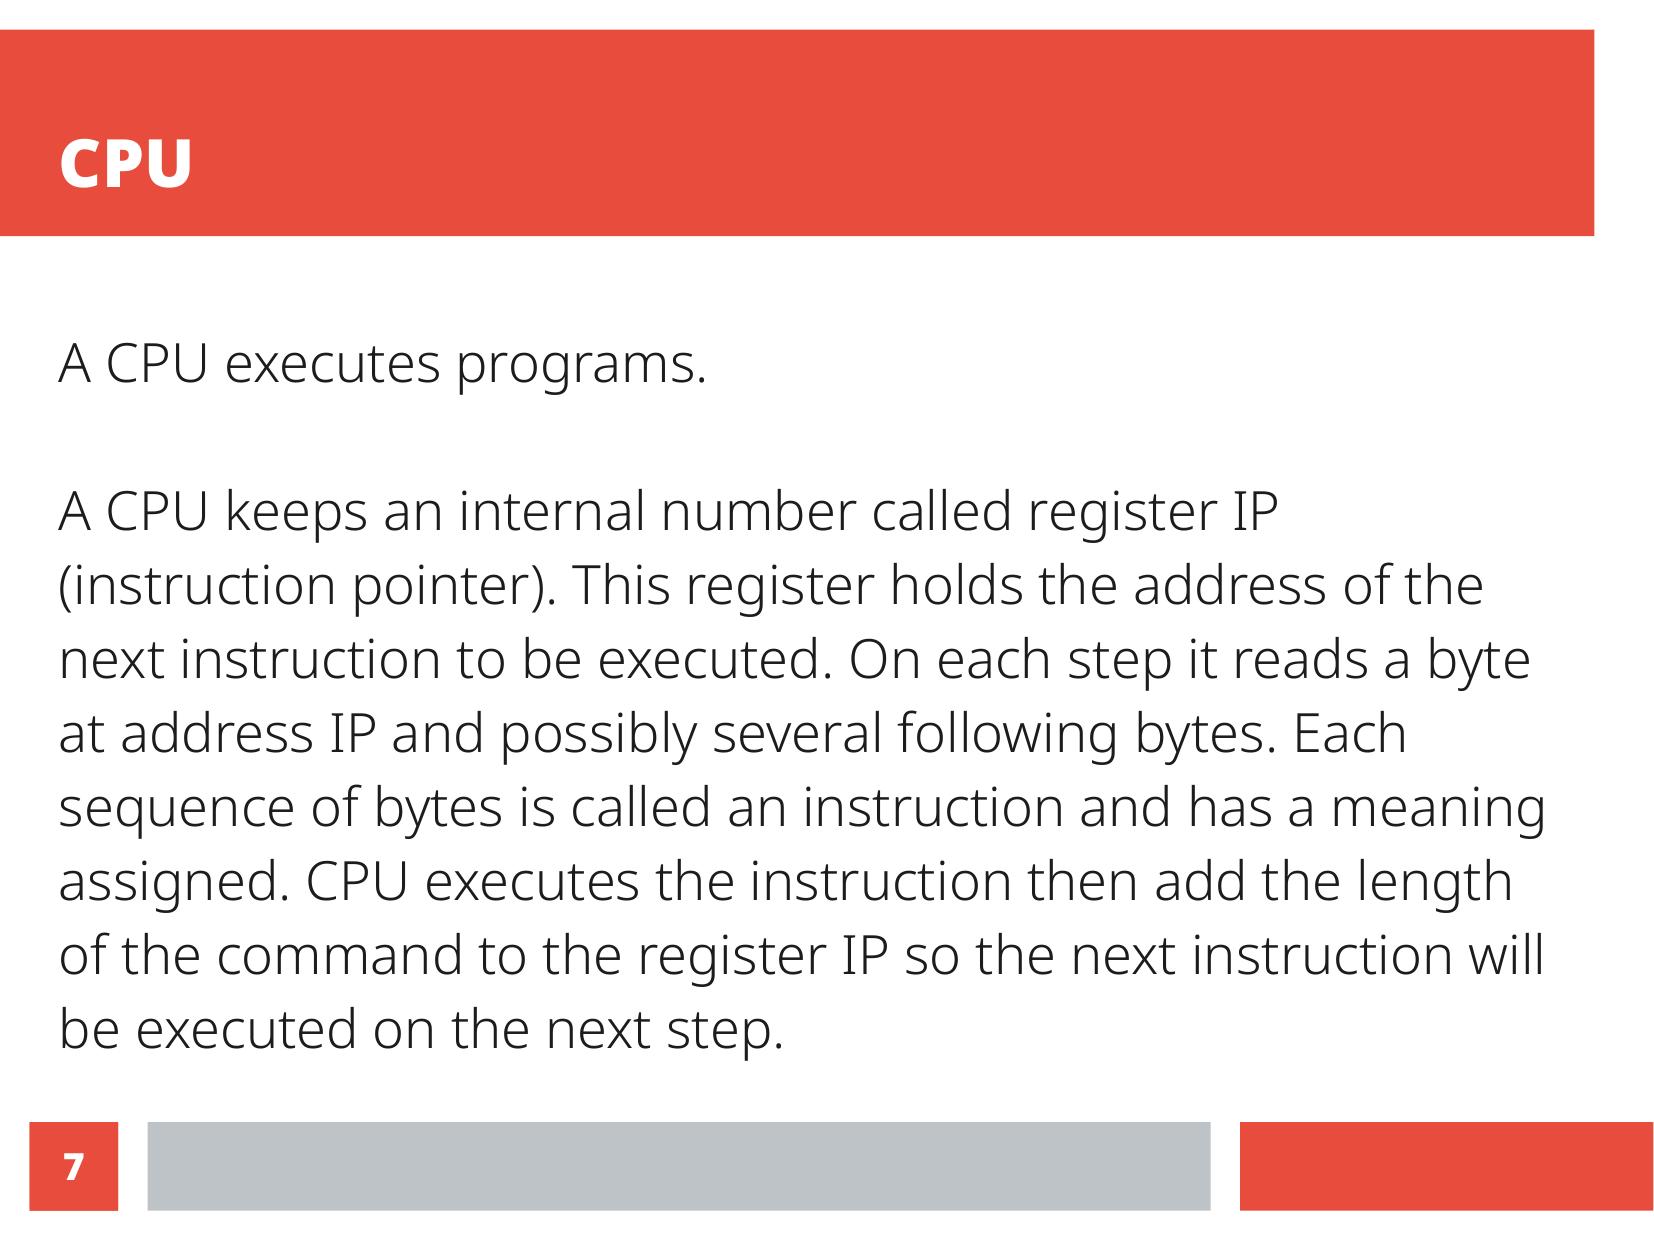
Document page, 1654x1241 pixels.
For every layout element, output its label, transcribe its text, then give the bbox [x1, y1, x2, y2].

text_box A CPU executes programs. A CPU keeps an internal number called register IP (instruction pointer). This register holds the address of the next instruction to be executed. On each step it reads a byte at address IP and possibly several following bytes. Each sequence of bytes is called an instruction and has a meaning assigned. CPU executes the instruction then add the length of the command to the register IP so the next instruction will be executed on the next step. [59, 324, 1565, 1093]
title CPU [59, 59, 1595, 207]
